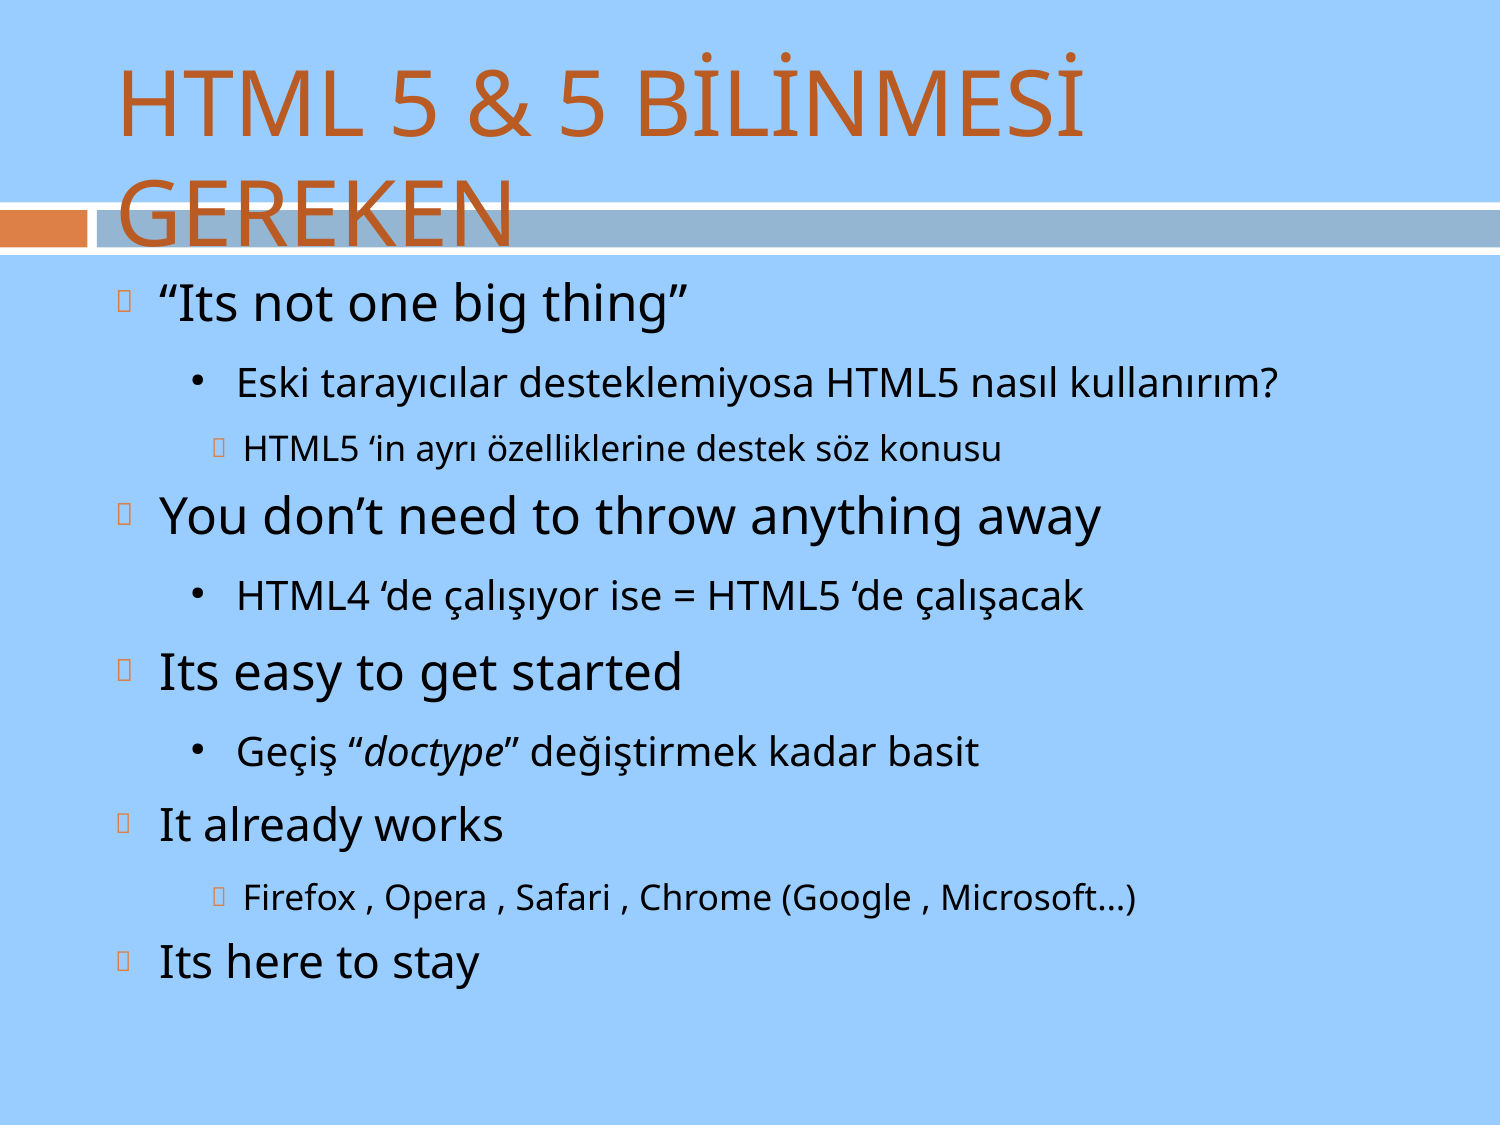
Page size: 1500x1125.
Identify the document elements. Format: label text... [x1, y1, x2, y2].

title HTML 5 & 5 BİLİNMESİ GEREKEN [100, 37, 1438, 200]
list “Its not one big thing” Eski tarayıcılar desteklemiyosa HTML5 nasıl kullanırım? HTML5 ‘in ayrı özelliklerine destek söz konusu You don’t need to throw anything away HTML4 ‘de çalışıyor ise = HTML5 ‘de çalışacak Its easy to get started Geçiş “doctype” değiştirmek kadar basit It already works Firefox , Opera , Safari , Chrome (Google , Microsoft…) Its here to stay [100, 262, 1438, 1000]
